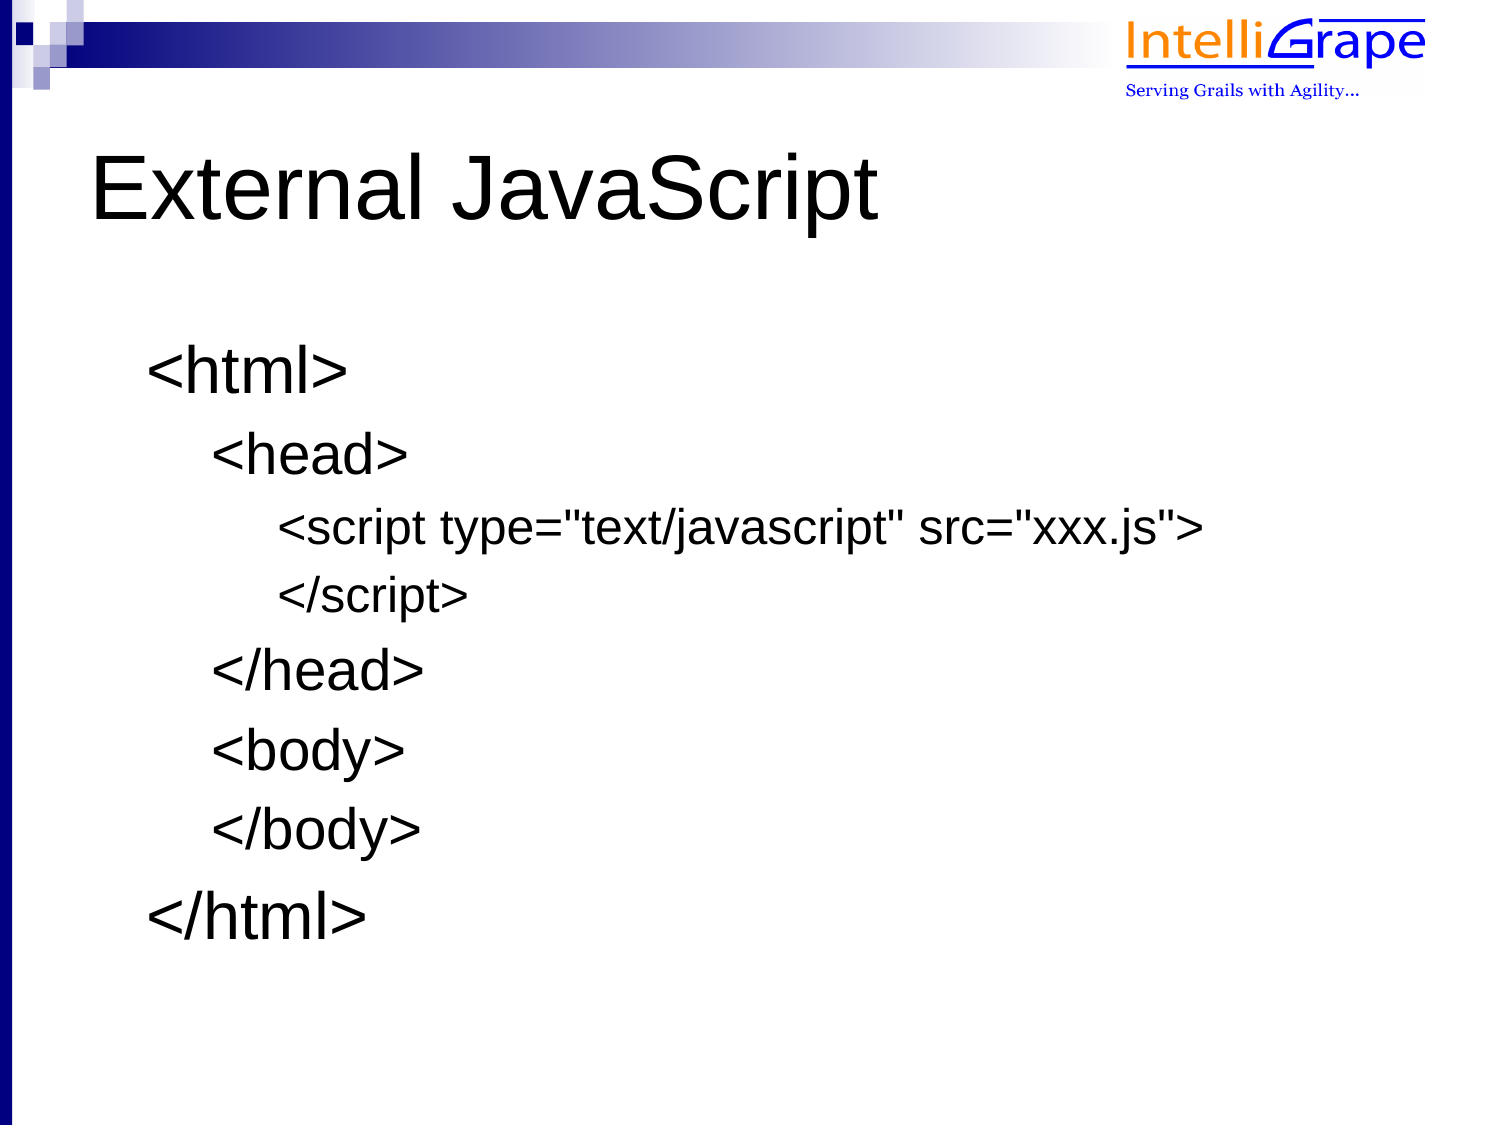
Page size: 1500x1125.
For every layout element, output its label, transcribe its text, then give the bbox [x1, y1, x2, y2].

picture [1125, 12, 1425, 74]
list <html> <head> <script type="text/javascript" src="xxx.js"> </script> </head> <body> </body> </html> [75, 324, 1426, 1068]
title External JavaScript [75, 74, 1426, 301]
